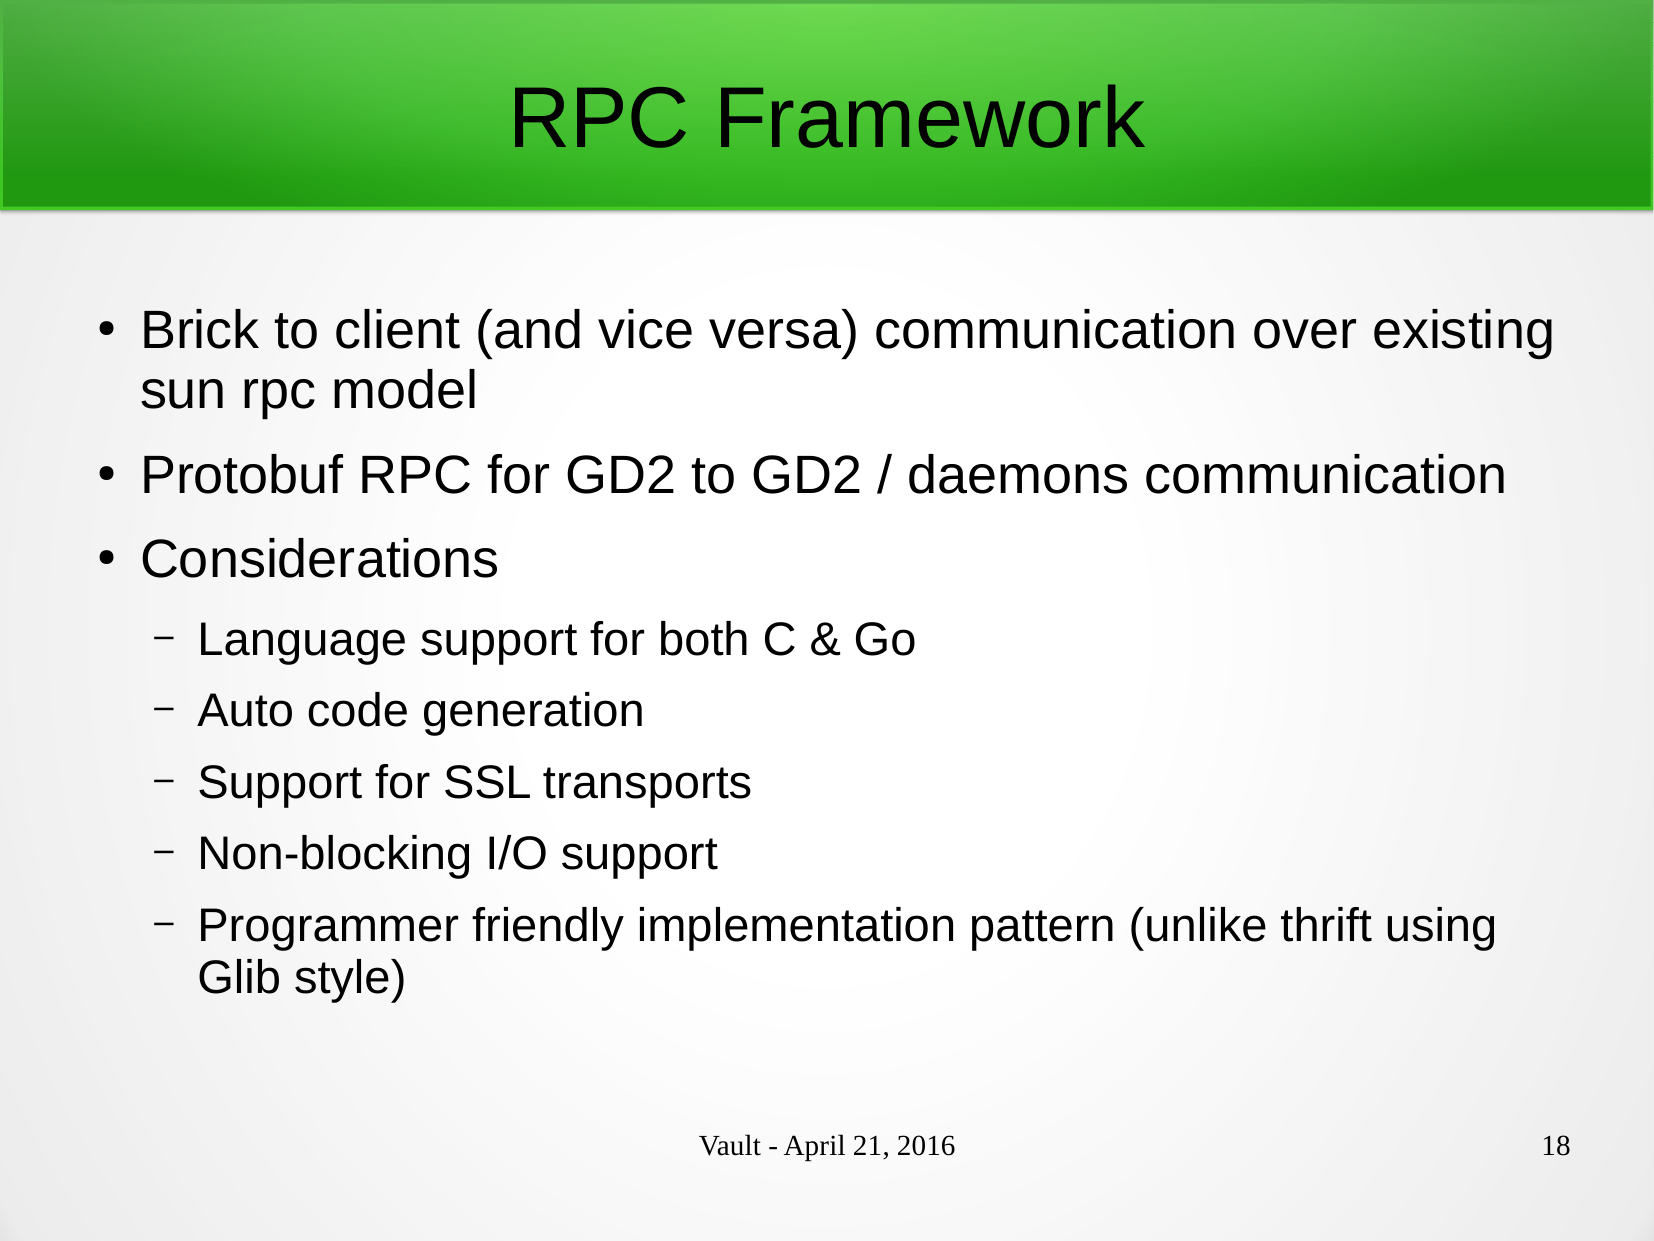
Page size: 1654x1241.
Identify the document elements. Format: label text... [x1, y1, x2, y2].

list Brick to client (and vice versa) communication over existing sun rpc model Protobuf RPC for GD2 to GD2 / daemons communication Considerations Language support for both C & Go Auto code generation Support for SSL transports Non-blocking I/O support Programmer friendly implementation pattern (unlike thrift using Glib style) [82, 299, 1571, 1019]
title RPC Framework [82, 47, 1571, 189]
